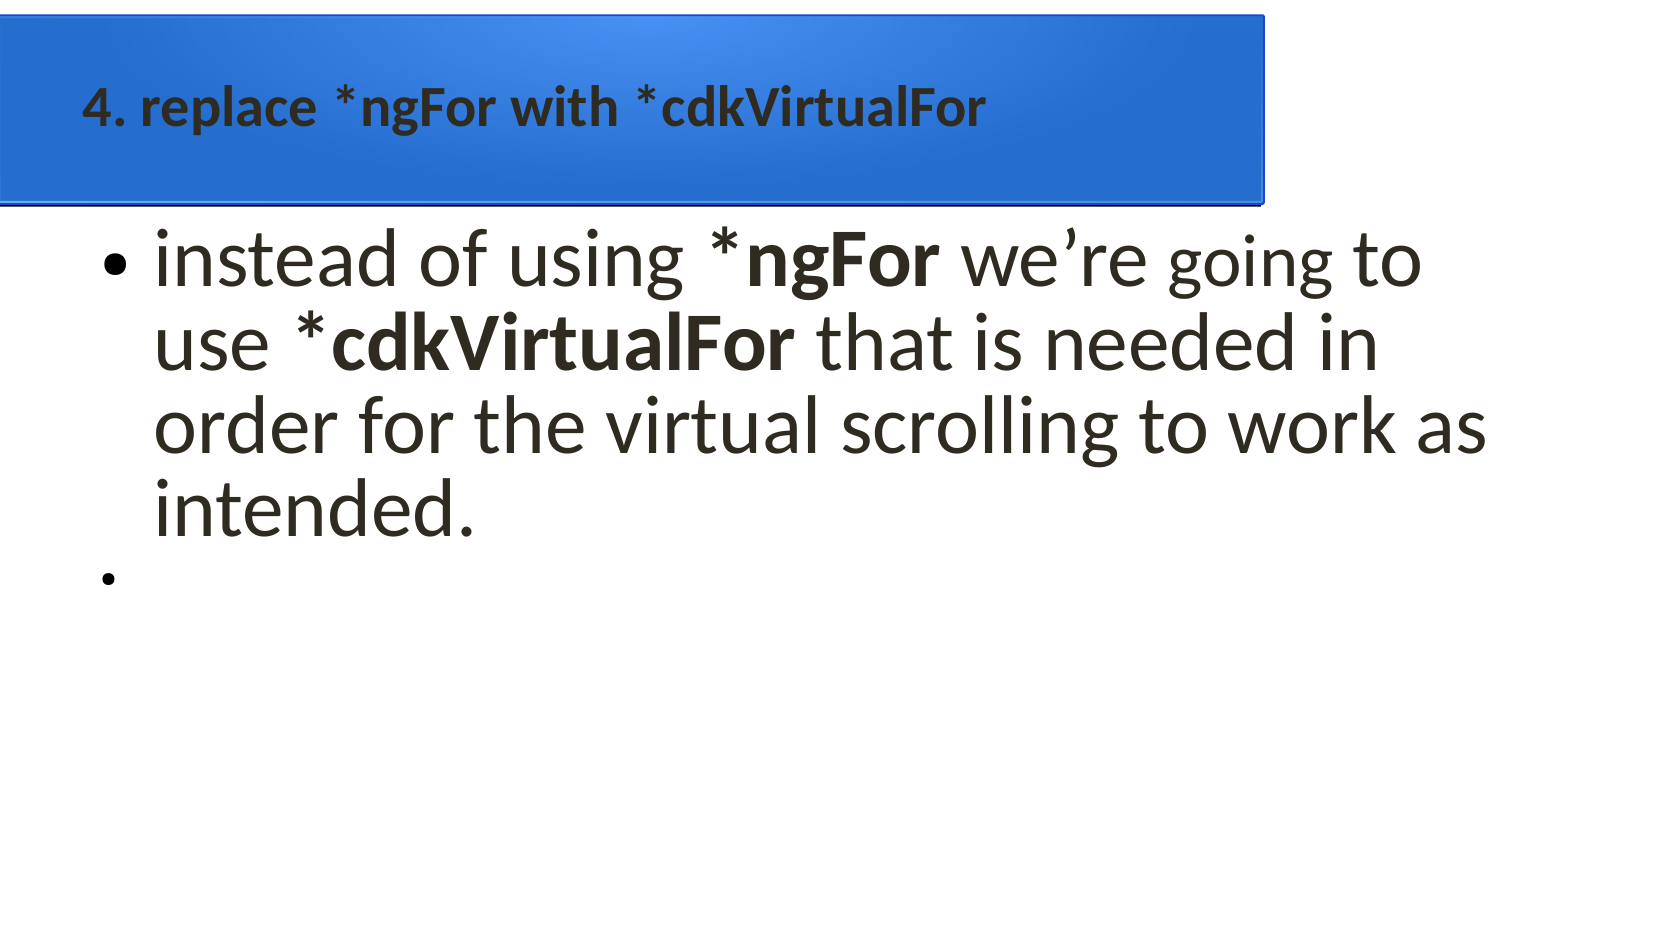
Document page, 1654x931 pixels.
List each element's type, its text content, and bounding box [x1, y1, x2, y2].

list instead of using *ngFor we’re going to use *cdkVirtualFor that is needed in order for the virtual scrolling to work as intended. [82, 224, 1571, 764]
title 4. replace *ngFor with *cdkVirtualFor [82, 35, 1235, 189]
